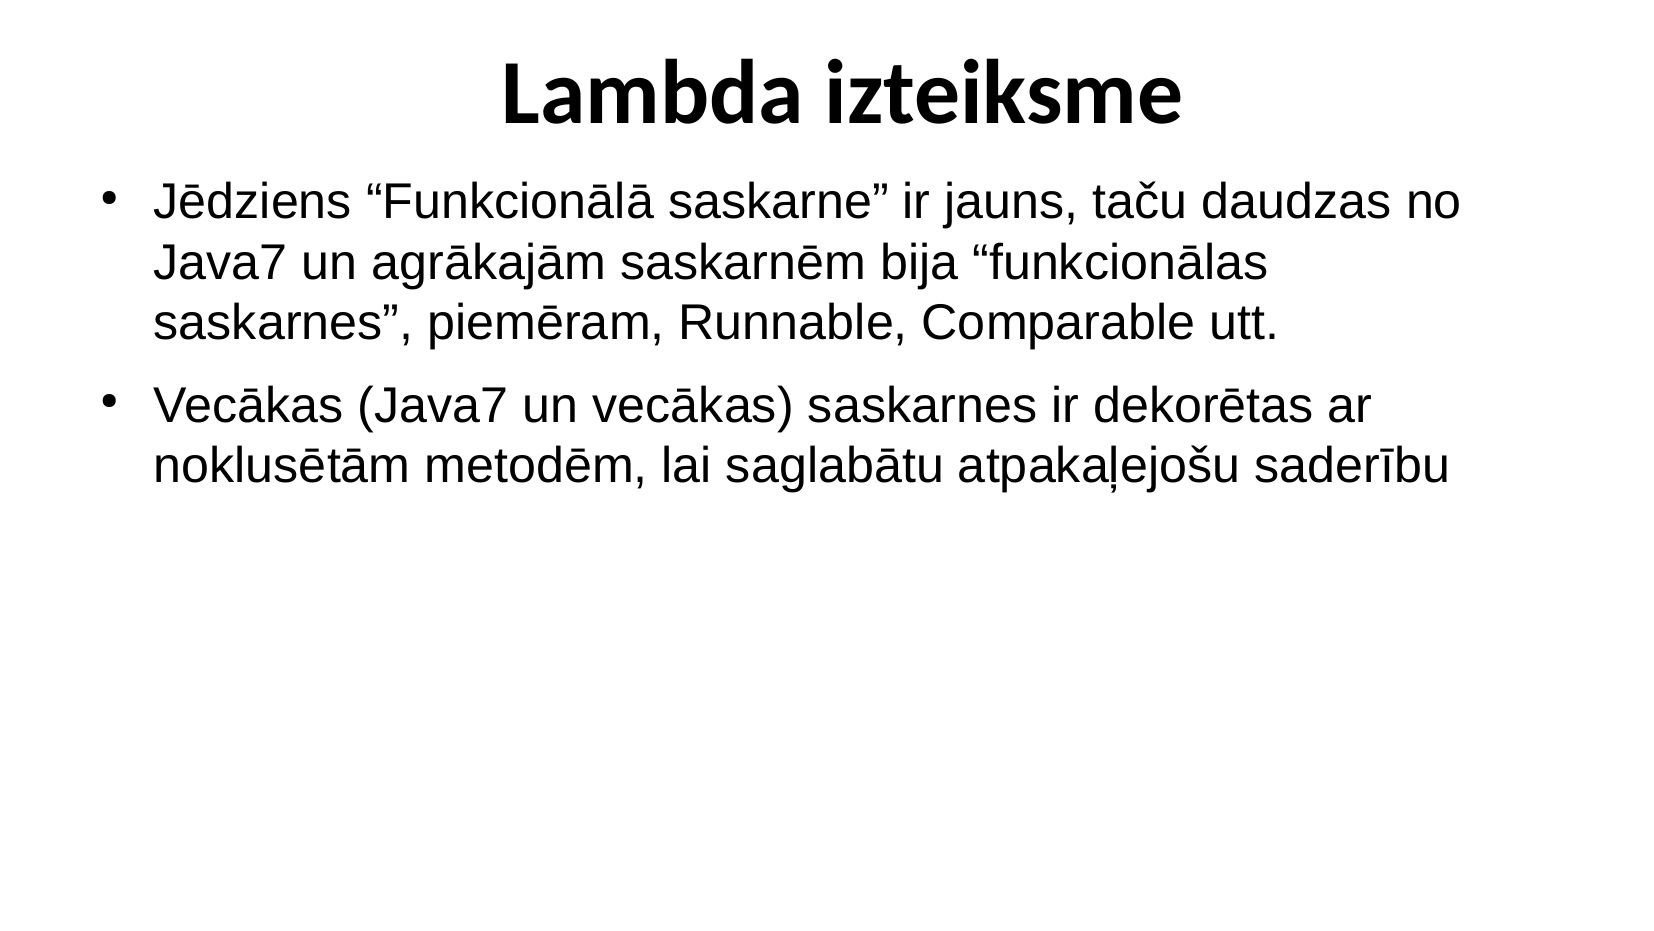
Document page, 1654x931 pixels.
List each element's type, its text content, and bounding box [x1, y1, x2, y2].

list Jēdziens “Funkcionālā saskarne” ir jauns, taču daudzas no Java7 un agrākajām saskarnēm bija “funkcionālas saskarnes”, piemēram, Runnable, Comparable utt. Vecākas (Java7 un vecākas) saskarnes ir dekorētas ar noklusētām metodēm, lai saglabātu atpakaļejošu saderību [82, 168, 1538, 889]
title Lambda izteiksme [82, 36, 1571, 146]
